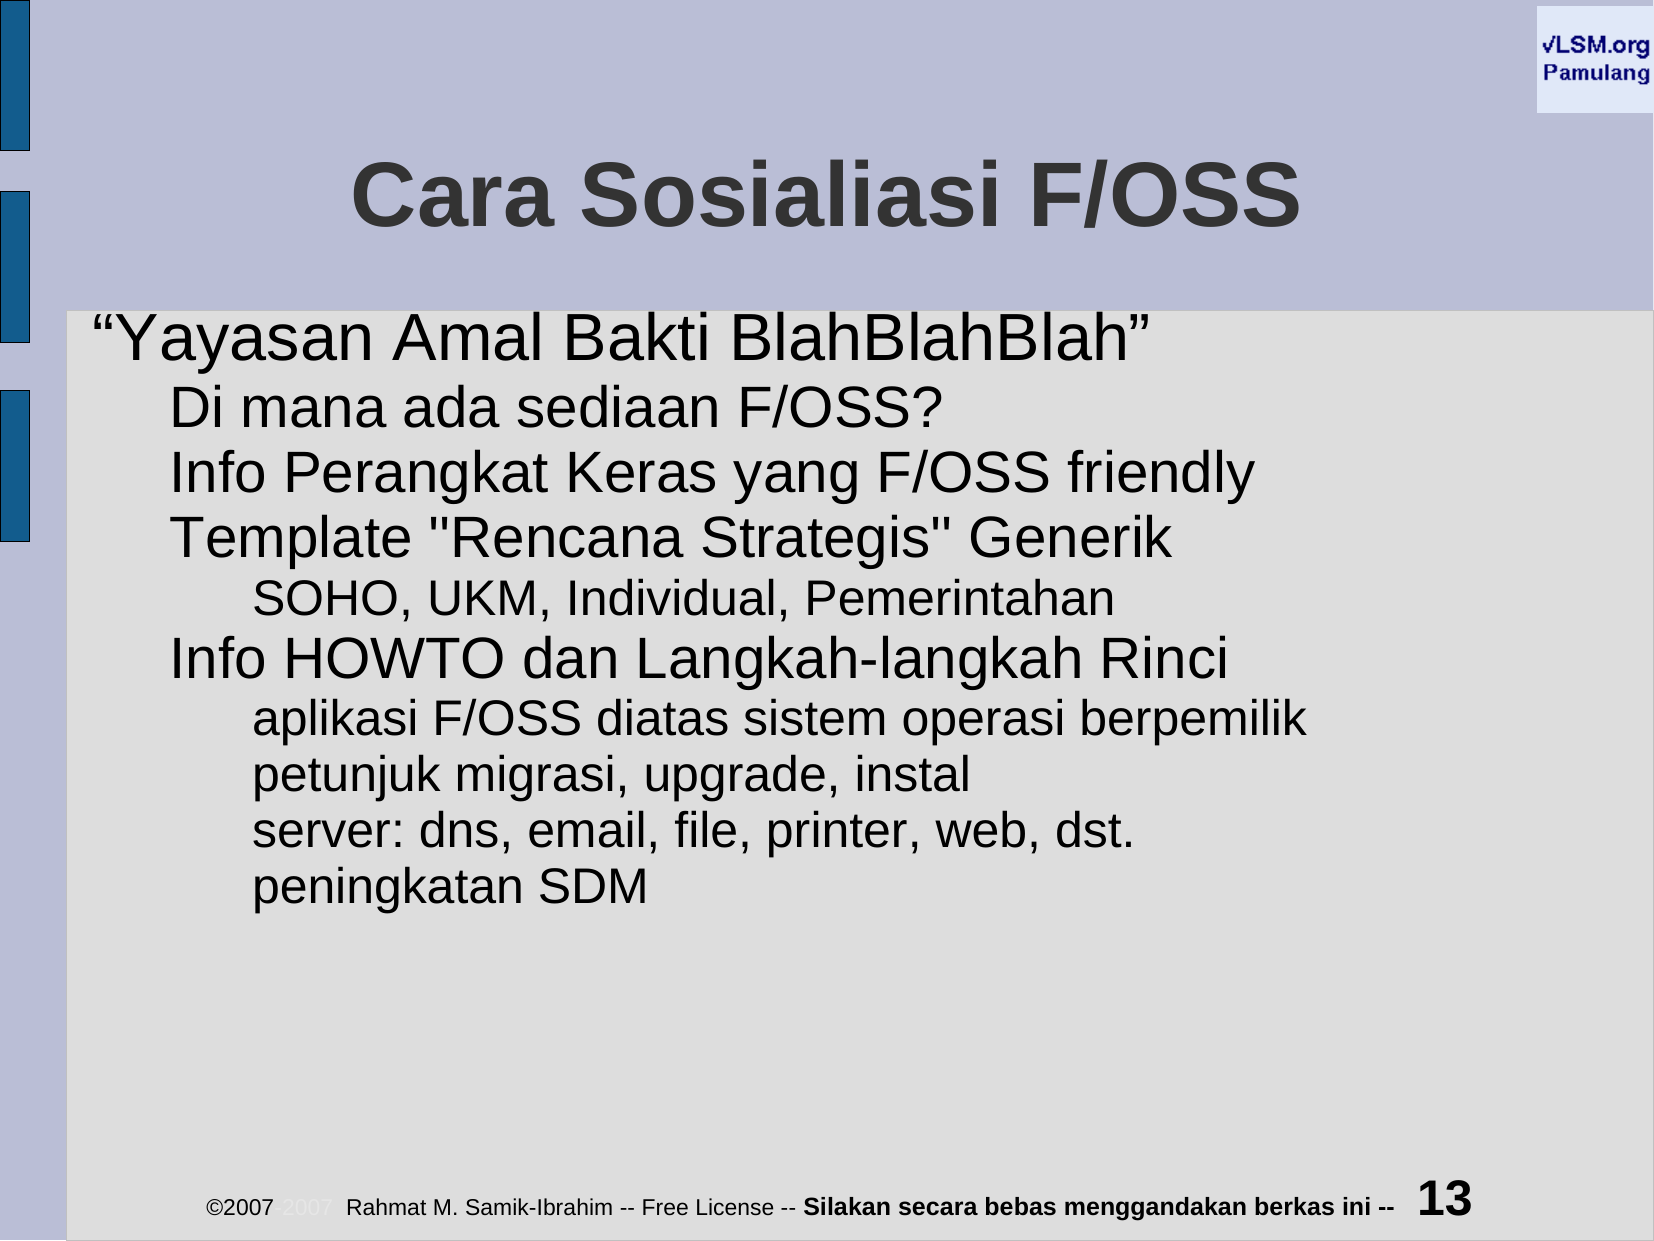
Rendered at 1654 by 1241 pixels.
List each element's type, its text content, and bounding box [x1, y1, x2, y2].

list “Yayasan Amal Bakti BlahBlahBlah” Di mana ada sediaan F/OSS? Info Perangkat Keras yang F/OSS friendly Template ''Rencana Strategis'' Generik SOHO, UKM, Individual, Pemerintahan Info HOWTO dan Langkah-langkah Rinci aplikasi F/OSS diatas sistem operasi berpemilik petunjuk migrasi, upgrade, instal server: dns, email, file, printer, web, dst. peningkatan SDM [75, 300, 1576, 1067]
picture [1537, 6, 1654, 113]
title Cara Sosialiasi F/OSS [121, 98, 1534, 291]
